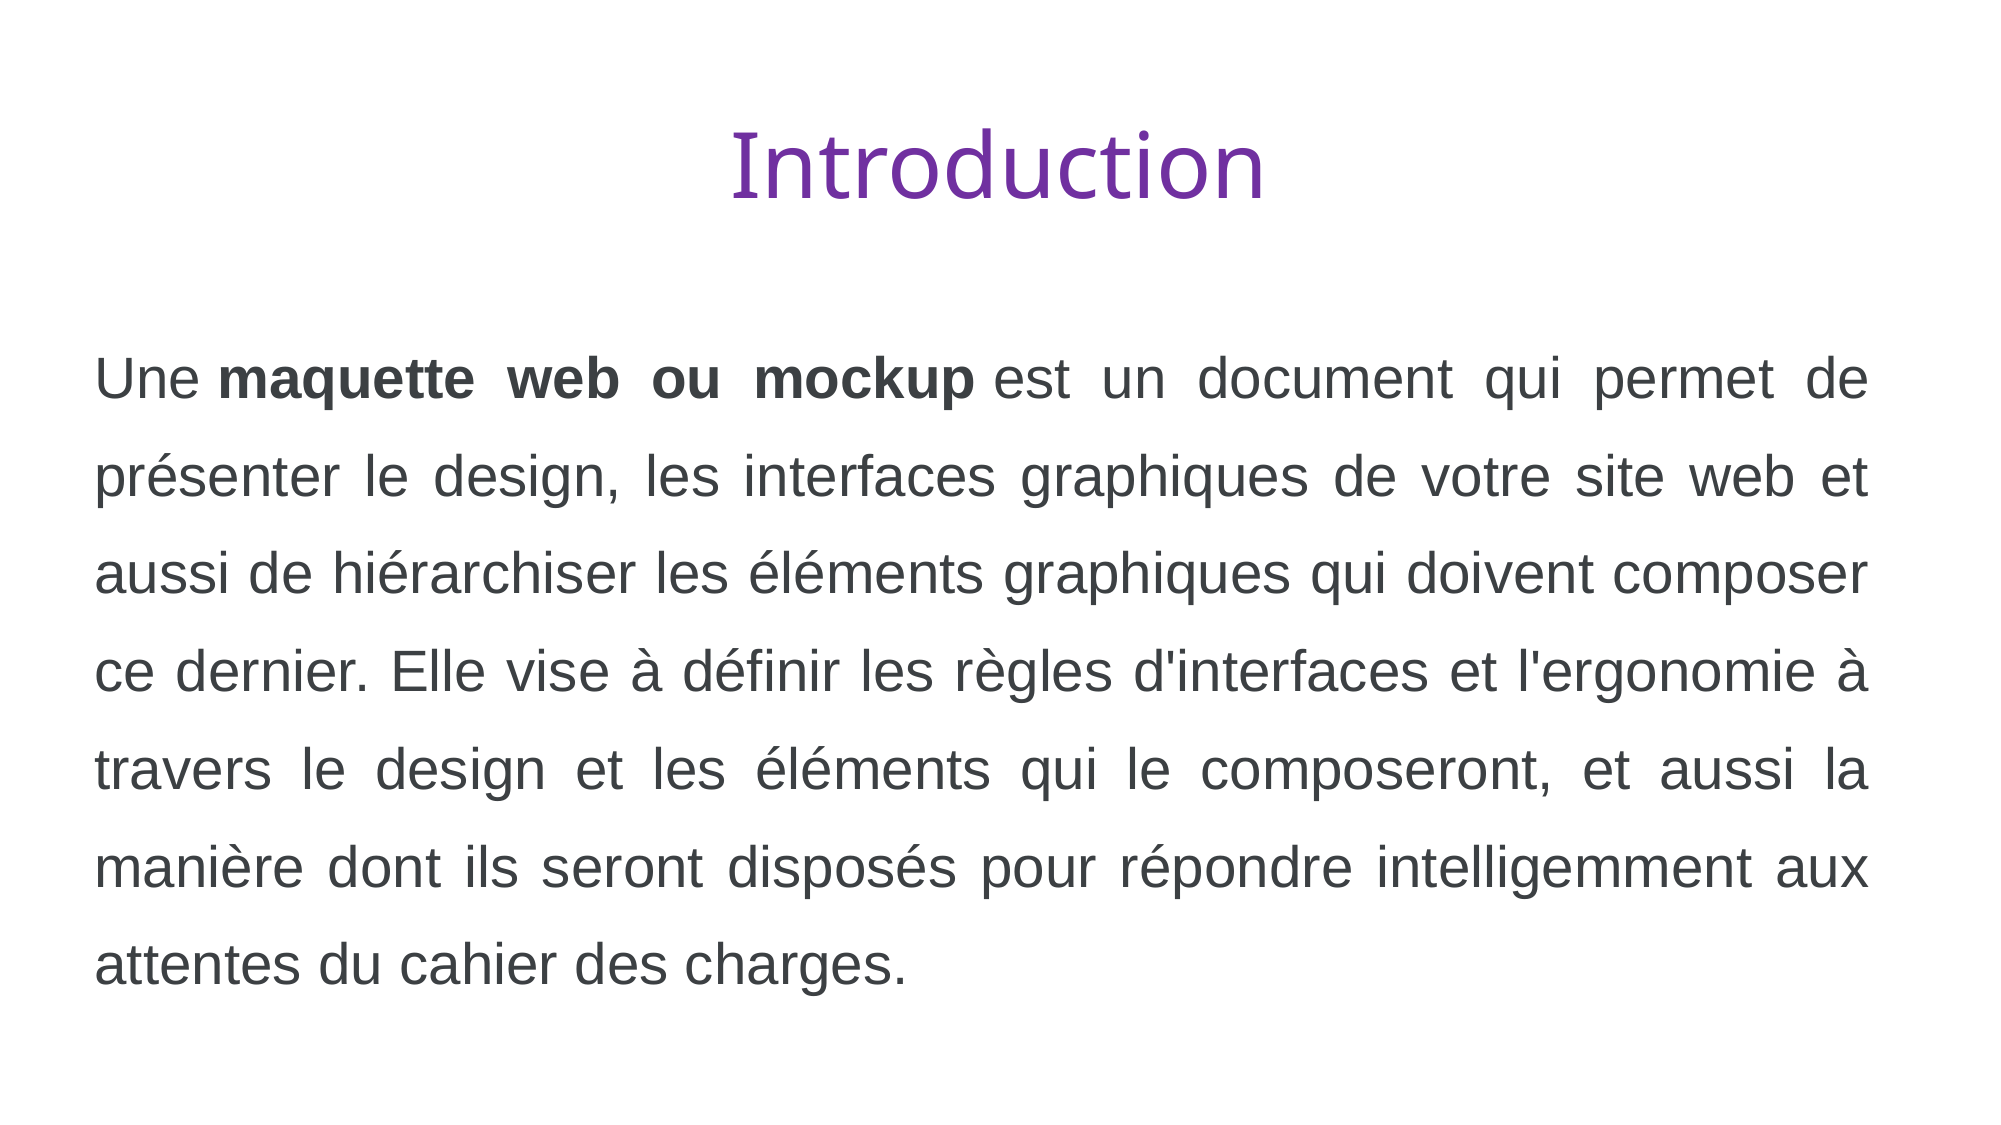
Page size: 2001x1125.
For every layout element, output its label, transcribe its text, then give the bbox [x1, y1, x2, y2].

list Une maquette web ou mockup est un document qui permet de présenter le design, les interfaces graphiques de votre site web et aussi de hiérarchiser les éléments graphiques qui doivent composer ce dernier. Elle vise à définir les règles d'interfaces et l'ergonomie à travers le design et les éléments qui le composeront, et aussi la manière dont ils seront disposés pour répondre intelligemment aux attentes du cahier des charges. [79, 297, 1899, 1012]
title Introduction [137, 59, 1863, 278]
